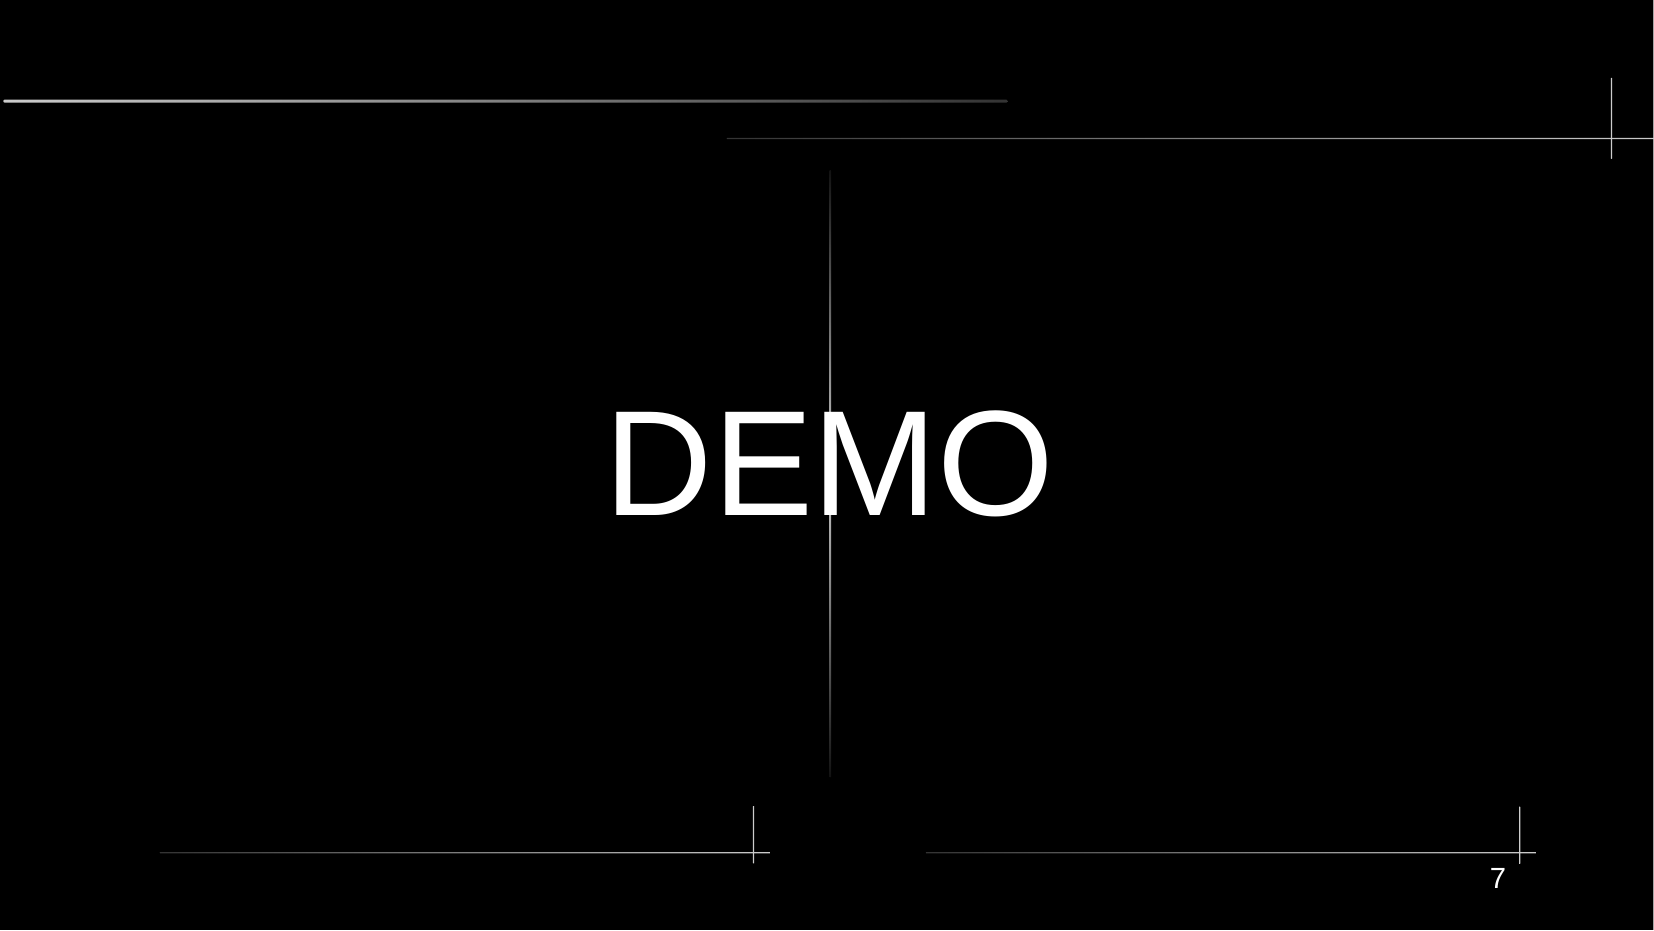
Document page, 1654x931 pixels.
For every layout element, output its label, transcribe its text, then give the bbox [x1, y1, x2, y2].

subtitle DEMO [29, 11, 1630, 916]
